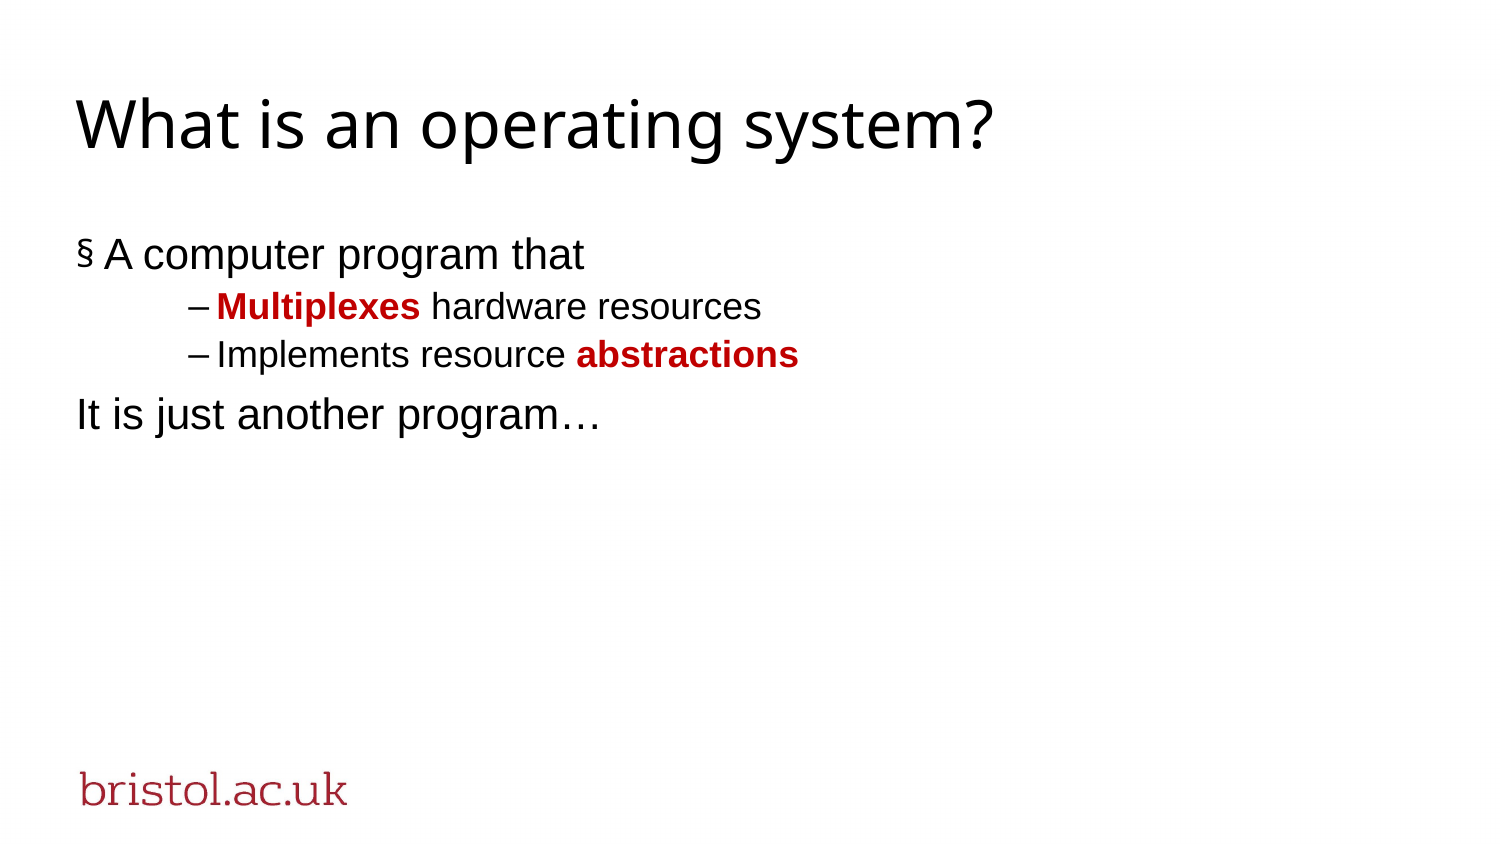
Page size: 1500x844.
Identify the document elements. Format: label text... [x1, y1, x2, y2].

title What is an operating system? [60, 44, 1440, 209]
list A computer program that Multiplexes hardware resources Implements resource abstractions It is just another program… [60, 224, 1440, 699]
